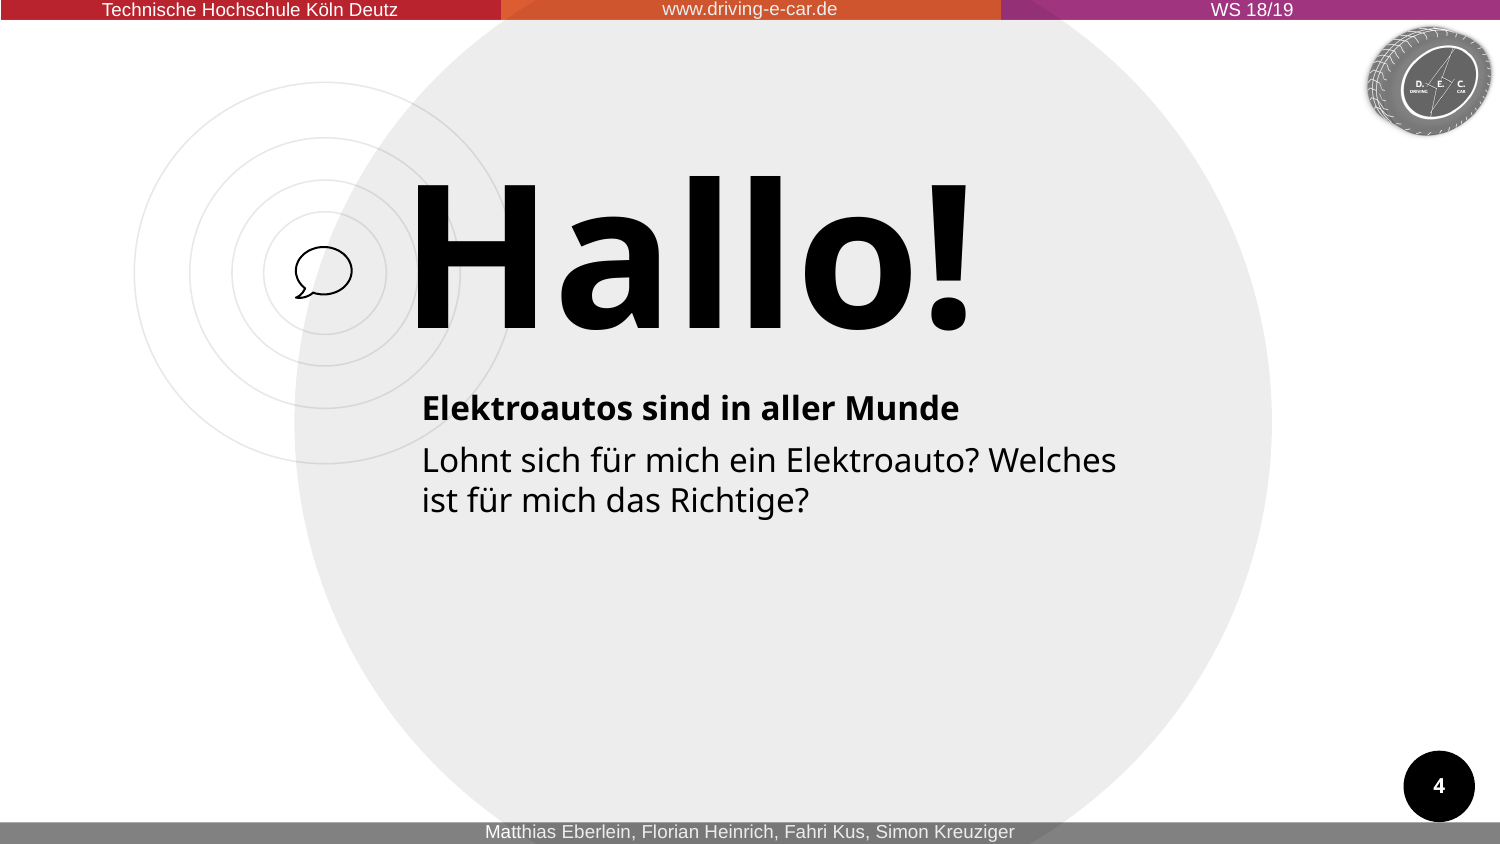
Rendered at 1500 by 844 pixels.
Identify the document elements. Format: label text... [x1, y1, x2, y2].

title Hallo! [385, 193, 1142, 371]
picture [1359, 21, 1497, 142]
subtitle Elektroautos sind in aller Munde Lohnt sich für mich ein Elektroauto? Welches ist für mich das Richtige? [385, 371, 1142, 664]
slide_number <number> [1403, 750, 1475, 823]
picture [0, 0, 1500, 20]
